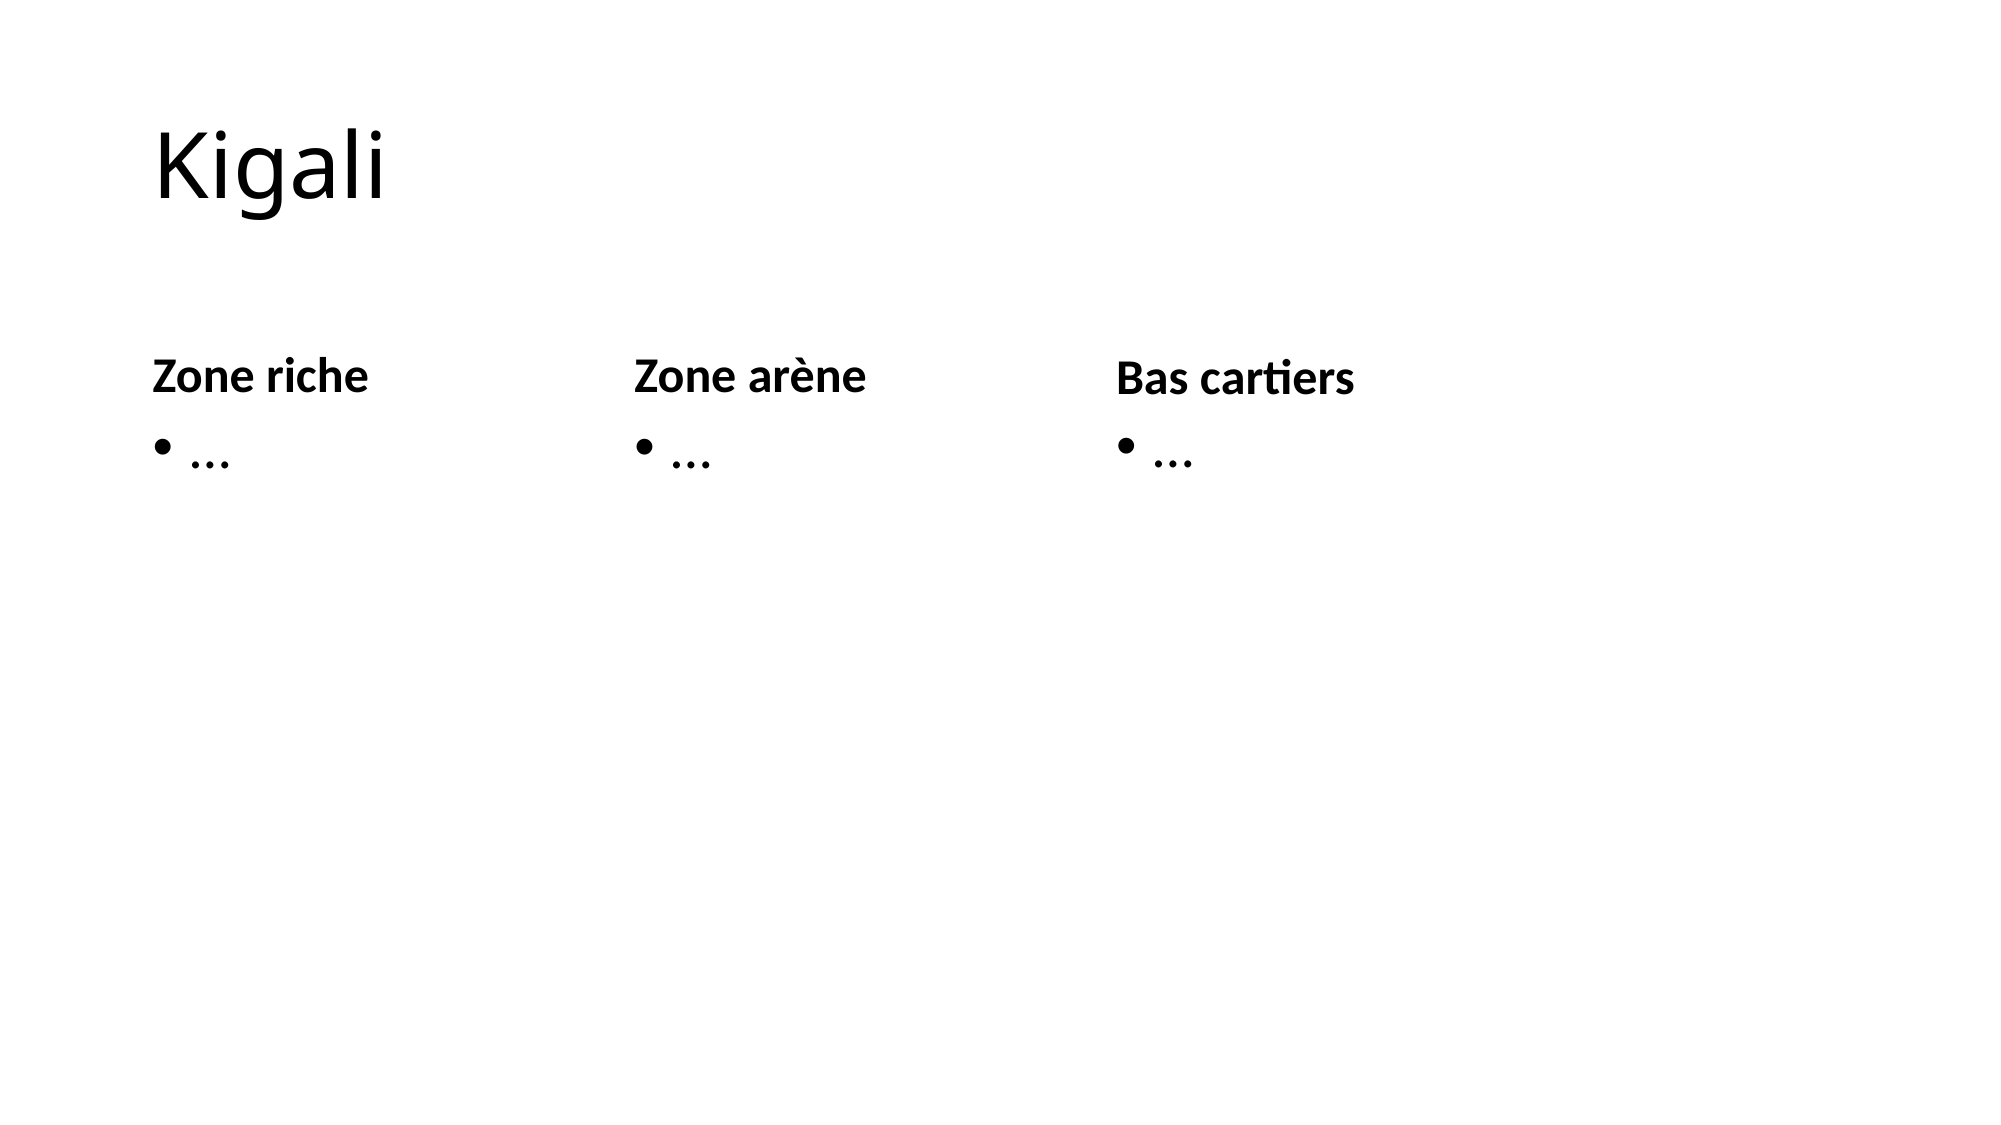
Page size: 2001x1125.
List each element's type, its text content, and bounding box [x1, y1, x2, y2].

text_box Bas cartiers [1100, 277, 1583, 410]
title Kigali [137, 59, 1863, 278]
list … [137, 410, 619, 1016]
list … [619, 410, 1101, 1016]
list Zone riche [137, 275, 619, 410]
list Zone arène [619, 275, 1101, 410]
text_box … [1100, 410, 1583, 1015]
